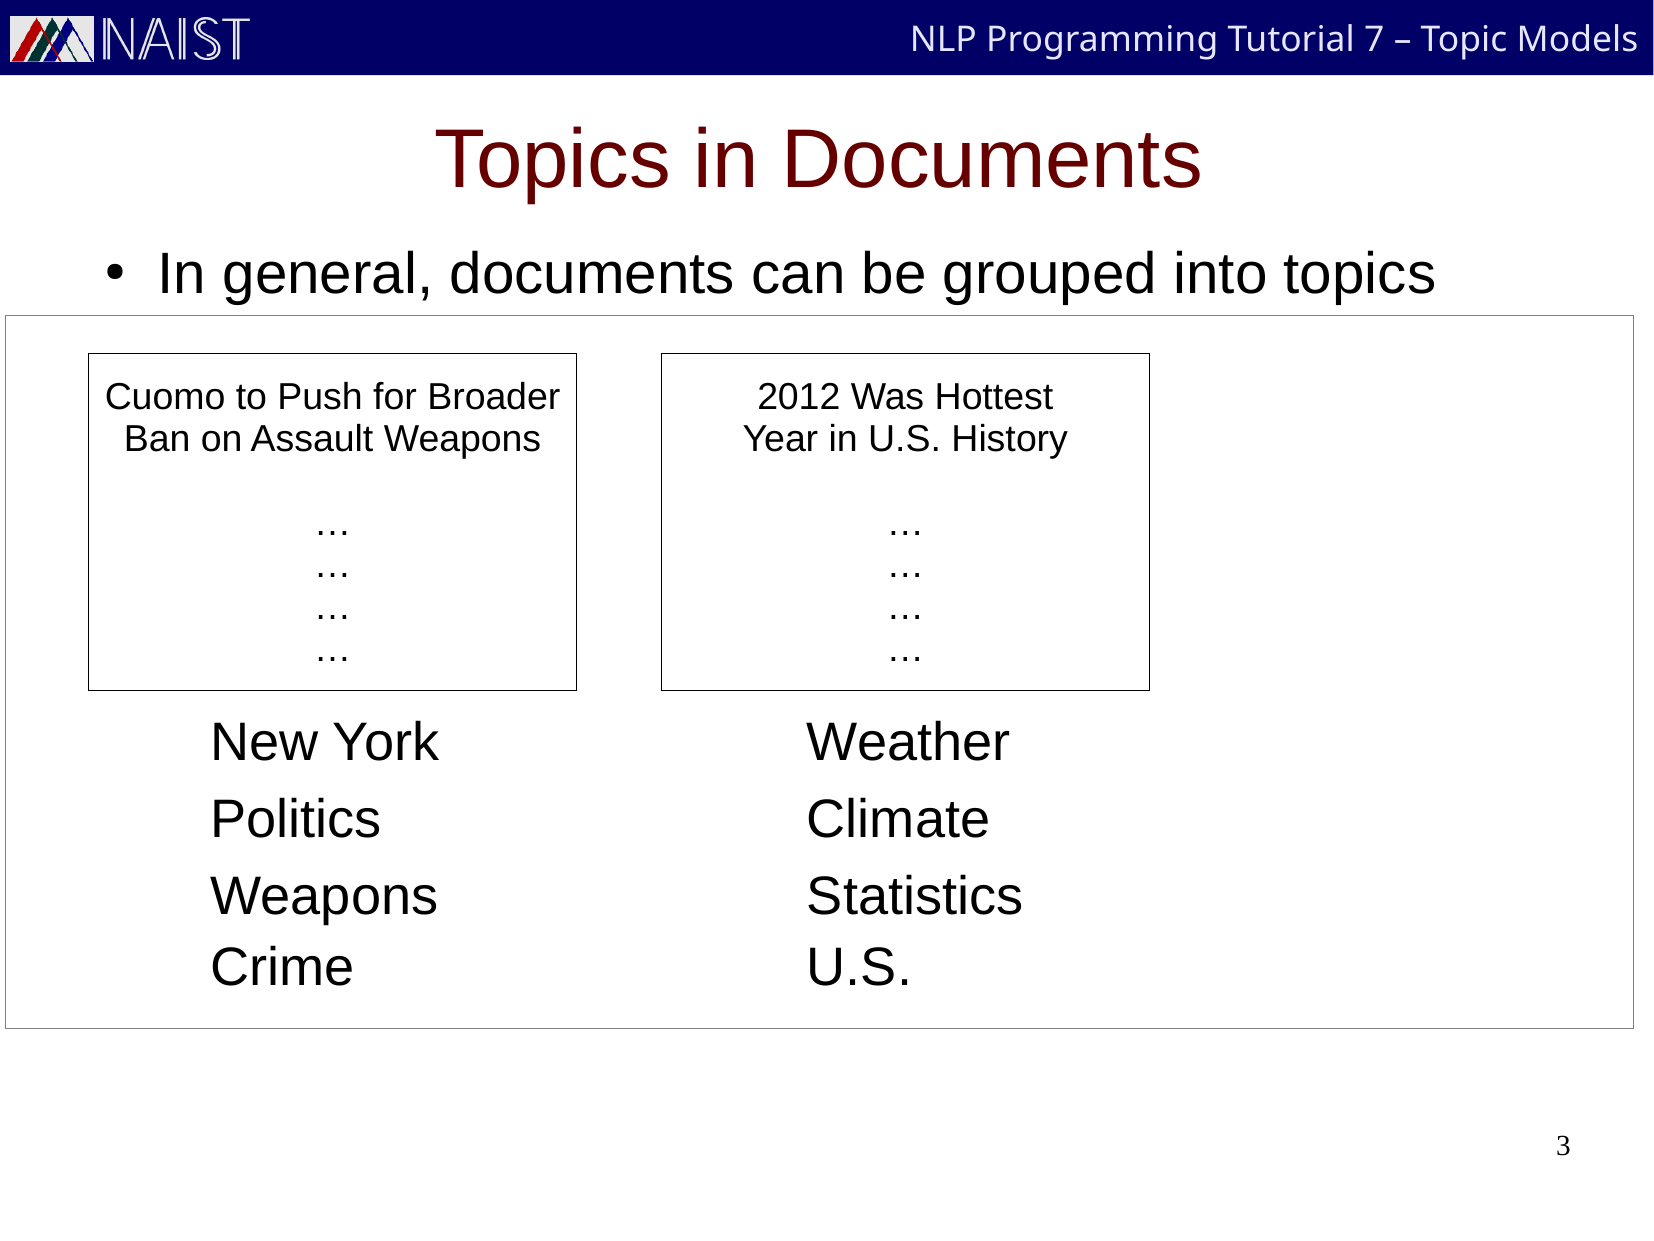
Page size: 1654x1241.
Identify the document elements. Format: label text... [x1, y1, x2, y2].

picture [10, 16, 94, 62]
text_box 2012 Was Hottest Year in U.S. History … … … … [661, 353, 1150, 691]
text_box Weapons [195, 858, 455, 934]
text_box Crime [195, 928, 371, 1005]
text_box Politics [195, 781, 398, 857]
text_box Weather [792, 704, 1027, 780]
text_box Statistics [792, 858, 1040, 934]
picture [102, 17, 251, 60]
text_box New York [195, 704, 455, 780]
text_box U.S. [792, 928, 928, 1005]
list In general, documents can be grouped into topics [86, 240, 1576, 315]
text_box Cuomo to Push for Broader Ban on Assault Weapons … … … … [88, 353, 577, 691]
text_box Climate [792, 781, 1006, 857]
title Topics in Documents [75, 63, 1564, 255]
